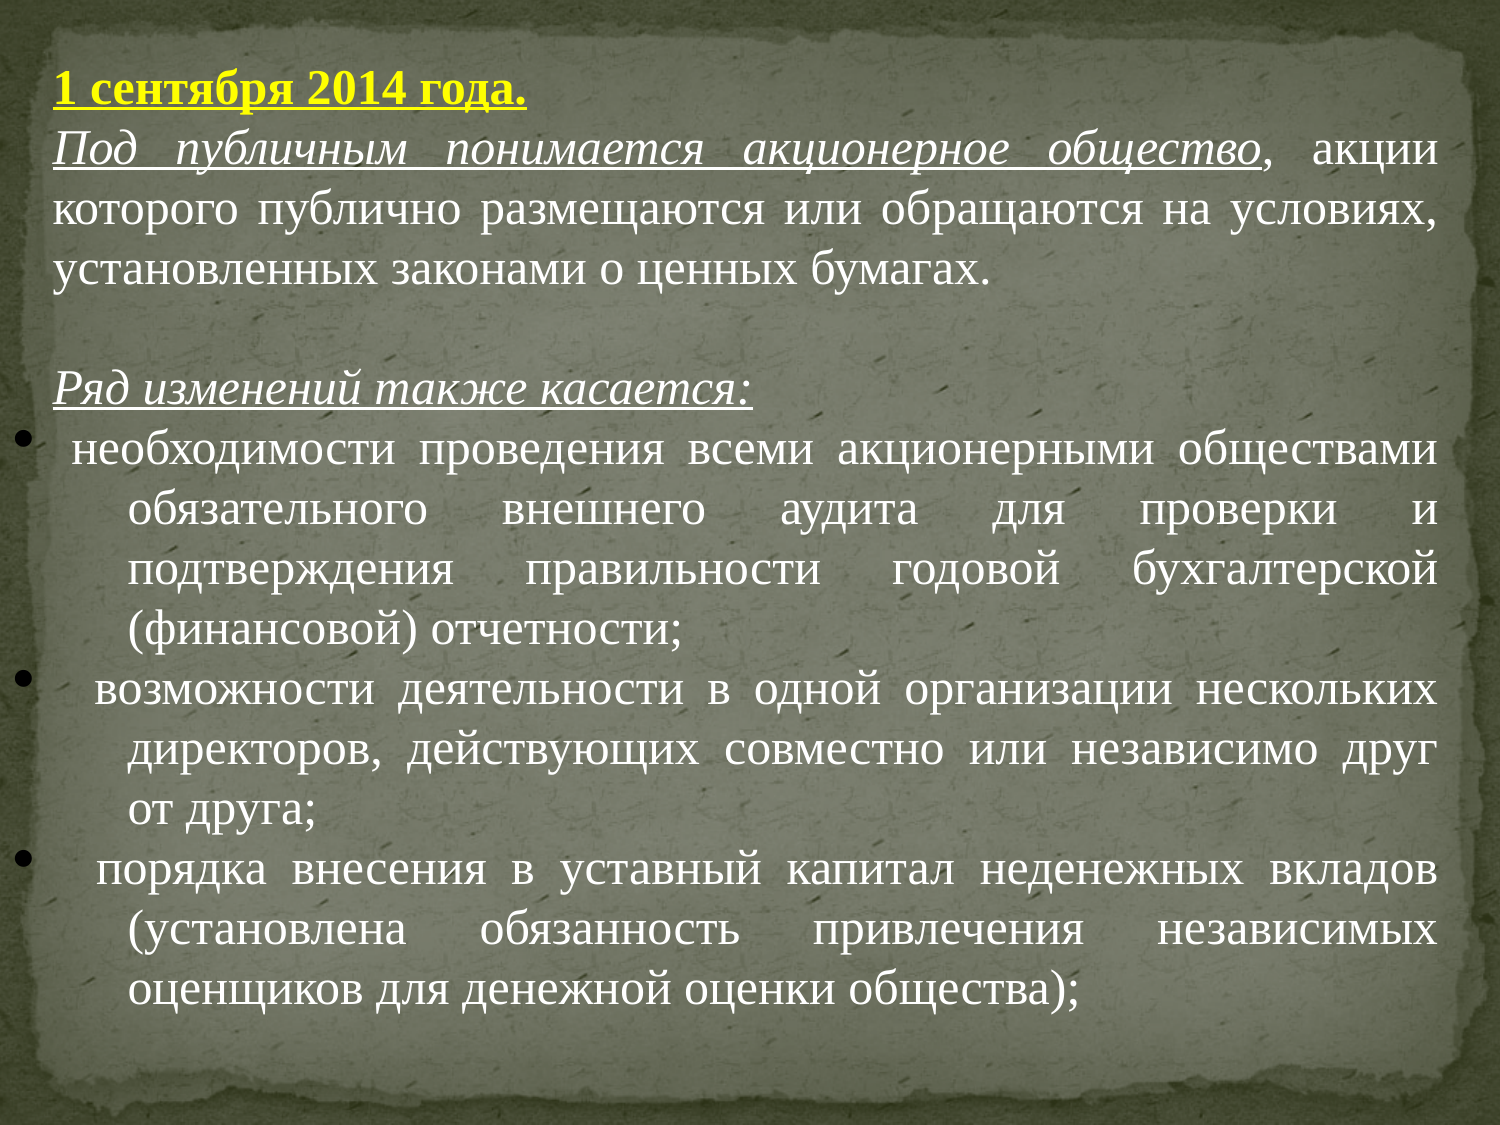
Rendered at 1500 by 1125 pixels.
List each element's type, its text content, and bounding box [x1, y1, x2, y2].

text_box 1 сентября 2014 года. Под публичным понимается акционерное общество, акции которого публично размещаются или обращаются на условиях, установленных законами о ценных бумагах. Ряд изменений также касается: необходимости проведения всеми акционерными обществами обязательного внешнего аудита для проверки и подтверждения правильности годовой бухгалтерской (финансовой) отчетности; возможности деятельности в одной организации нескольких директоров, действующих совместно или независимо друг от друга; порядка внесения в уставный капитал неденежных вкладов (установлена обязанность привлечения независимых оценщиков для денежной оценки общества); [0, 47, 1454, 1082]
